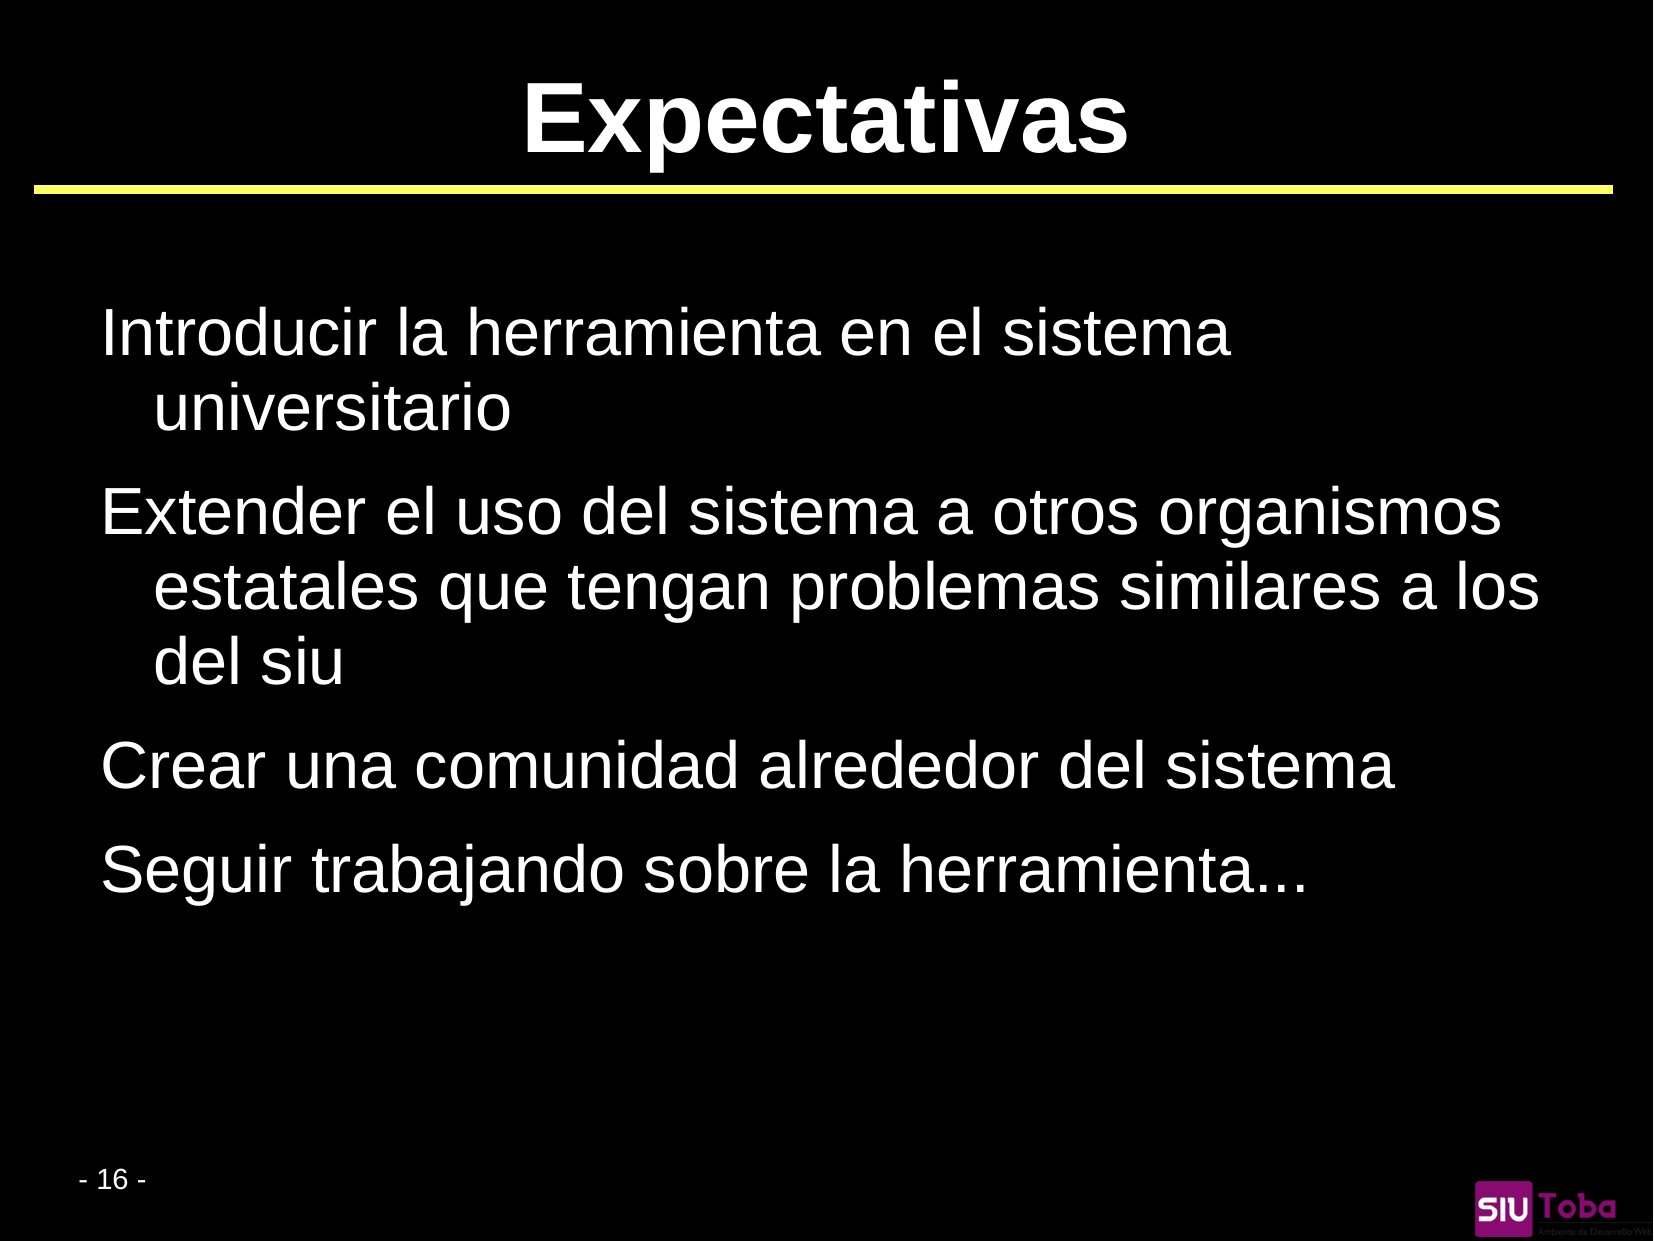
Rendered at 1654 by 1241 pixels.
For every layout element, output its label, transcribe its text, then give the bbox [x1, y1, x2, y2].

picture [1475, 1181, 1652, 1237]
list Introducir la herramienta en el sistema universitario Extender el uso del sistema a otros organismos estatales que tengan problemas similares a los del siu Crear una comunidad alrededor del sistema Seguir trabajando sobre la herramienta... [82, 295, 1565, 1109]
title Expectativas [58, 47, 1594, 188]
